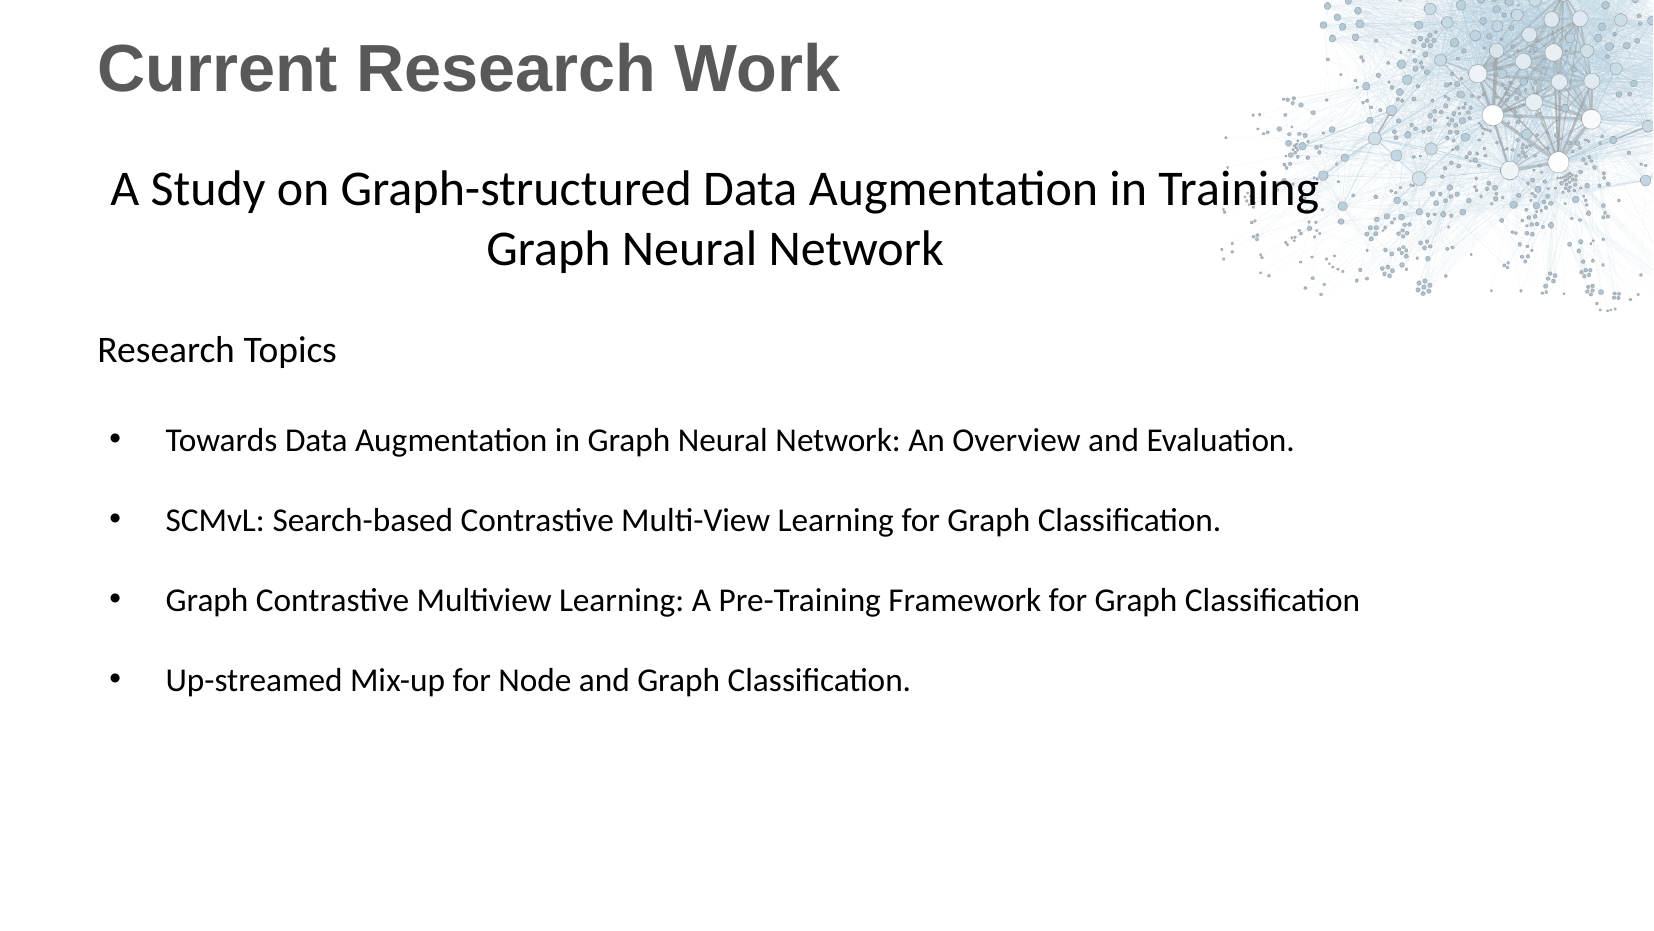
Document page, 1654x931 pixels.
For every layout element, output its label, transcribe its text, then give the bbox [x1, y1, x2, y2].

text_box A Study on Graph-structured Data Augmentation in Training Graph Neural Network [82, 148, 1348, 354]
text_box Current Research Work [82, 25, 1571, 105]
text_box Towards Data Augmentation in Graph Neural Network: An Overview and Evaluation. SCMvL: Search-based Contrastive Multi-View Learning for Graph Classification. Graph Contrastive Multiview Learning: A Pre-Training Framework for Graph Classification Up-streamed Mix-up for Node and Graph Classification. [94, 411, 1415, 796]
text_box Research Topics [82, 317, 573, 378]
